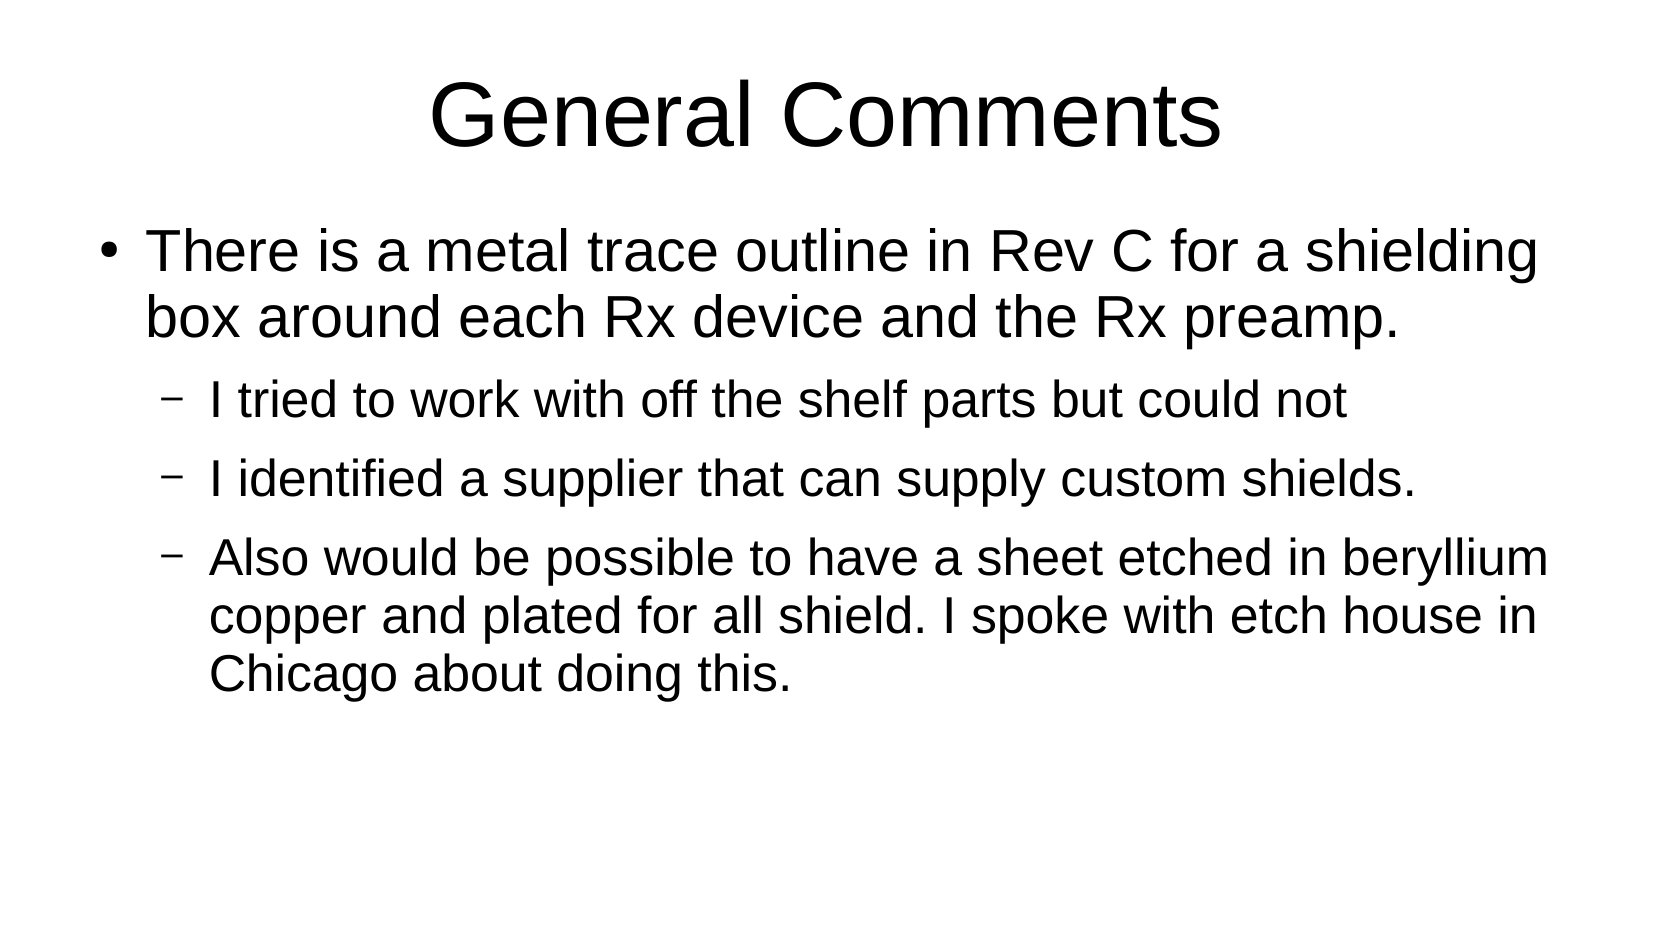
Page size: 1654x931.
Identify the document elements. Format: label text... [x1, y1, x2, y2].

list There is a metal trace outline in Rev C for a shielding box around each Rx device and the Rx preamp. I tried to work with off the shelf parts but could not I identified a supplier that can supply custom shields. Also would be possible to have a sheet etched in beryllium copper and plated for all shield. I spoke with etch house in Chicago about doing this. [82, 217, 1571, 758]
title General Comments [82, 37, 1571, 193]
